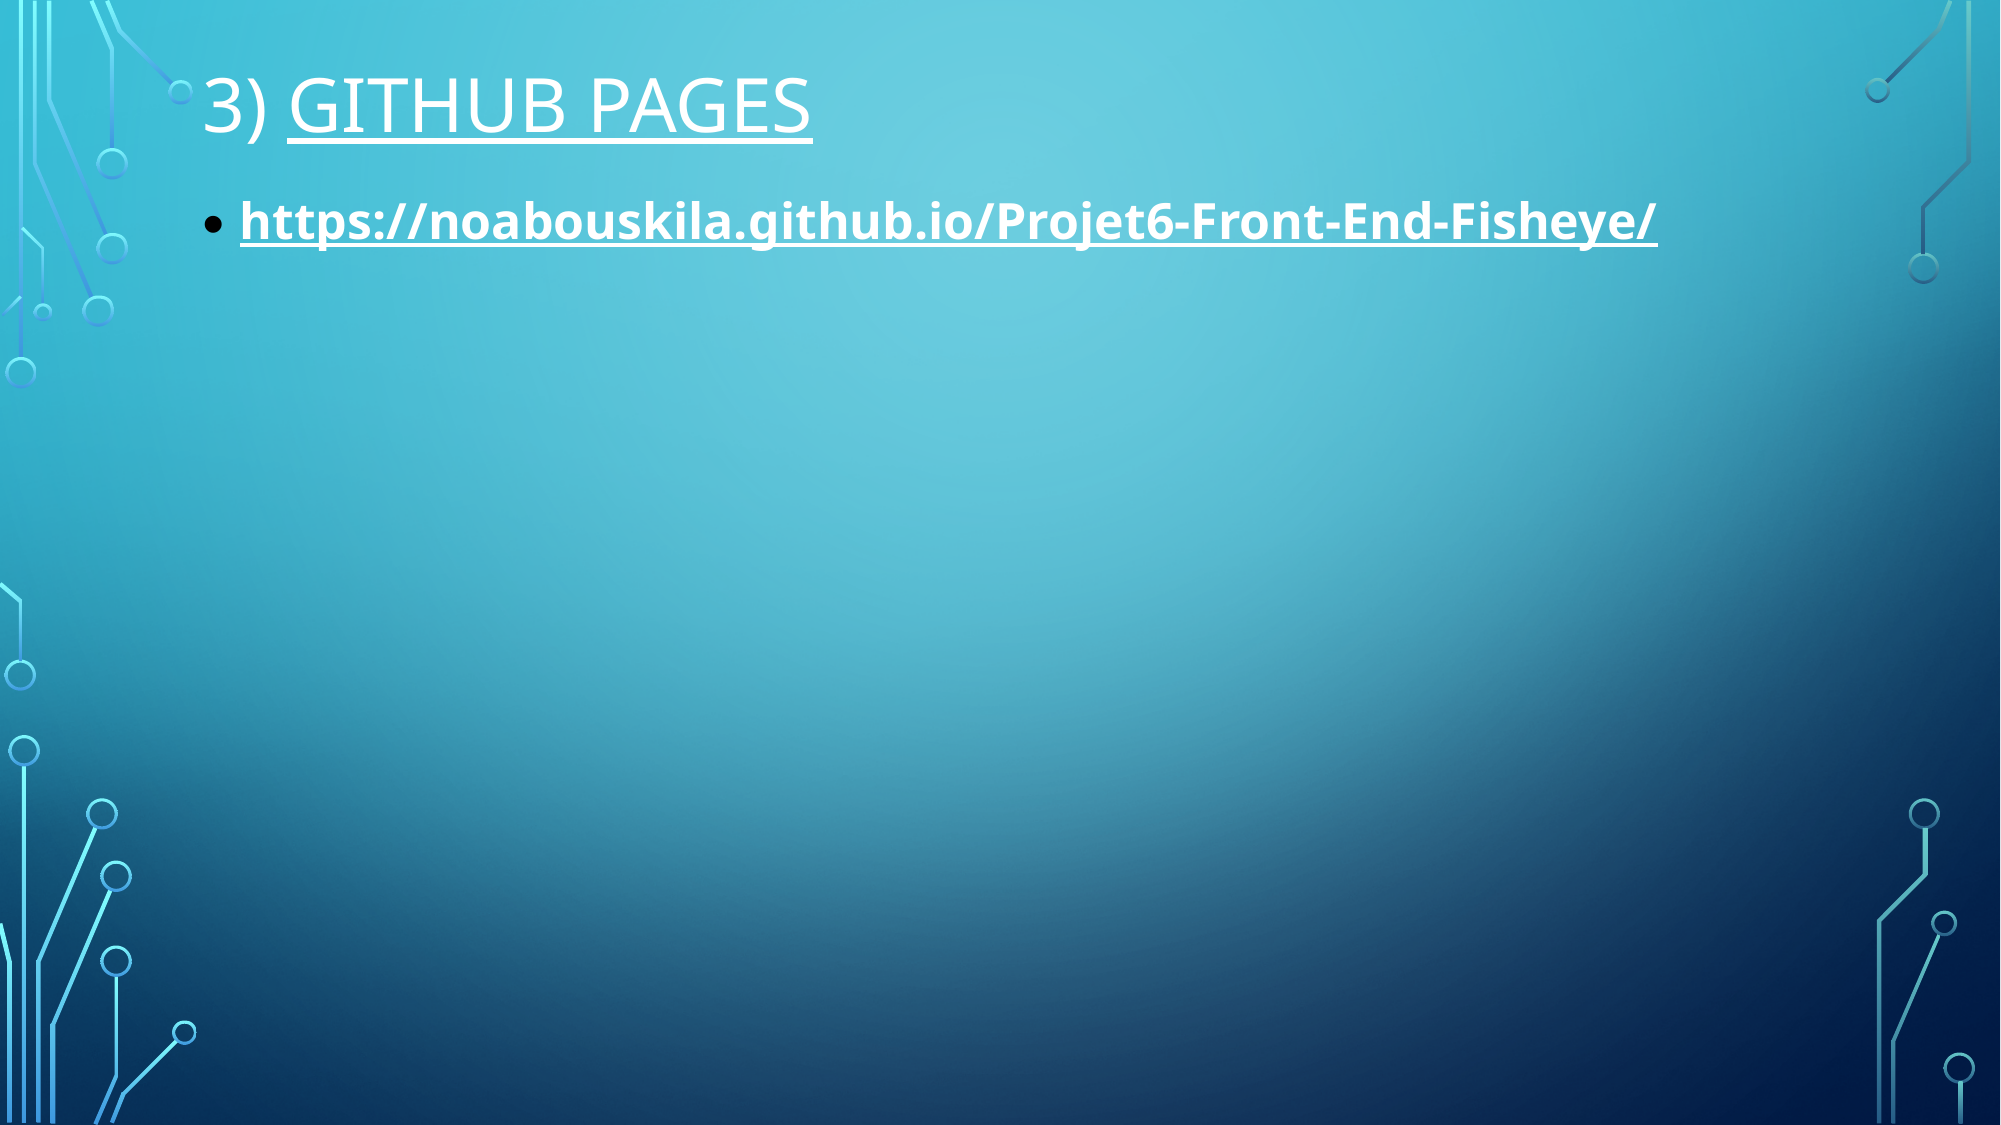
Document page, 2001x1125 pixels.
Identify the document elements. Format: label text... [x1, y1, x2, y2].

title 3) GITHUB PAGES [187, 41, 1813, 174]
list https://noabouskila.github.io/Projet6-Front-End-Fisheye/ [187, 174, 1813, 1125]
